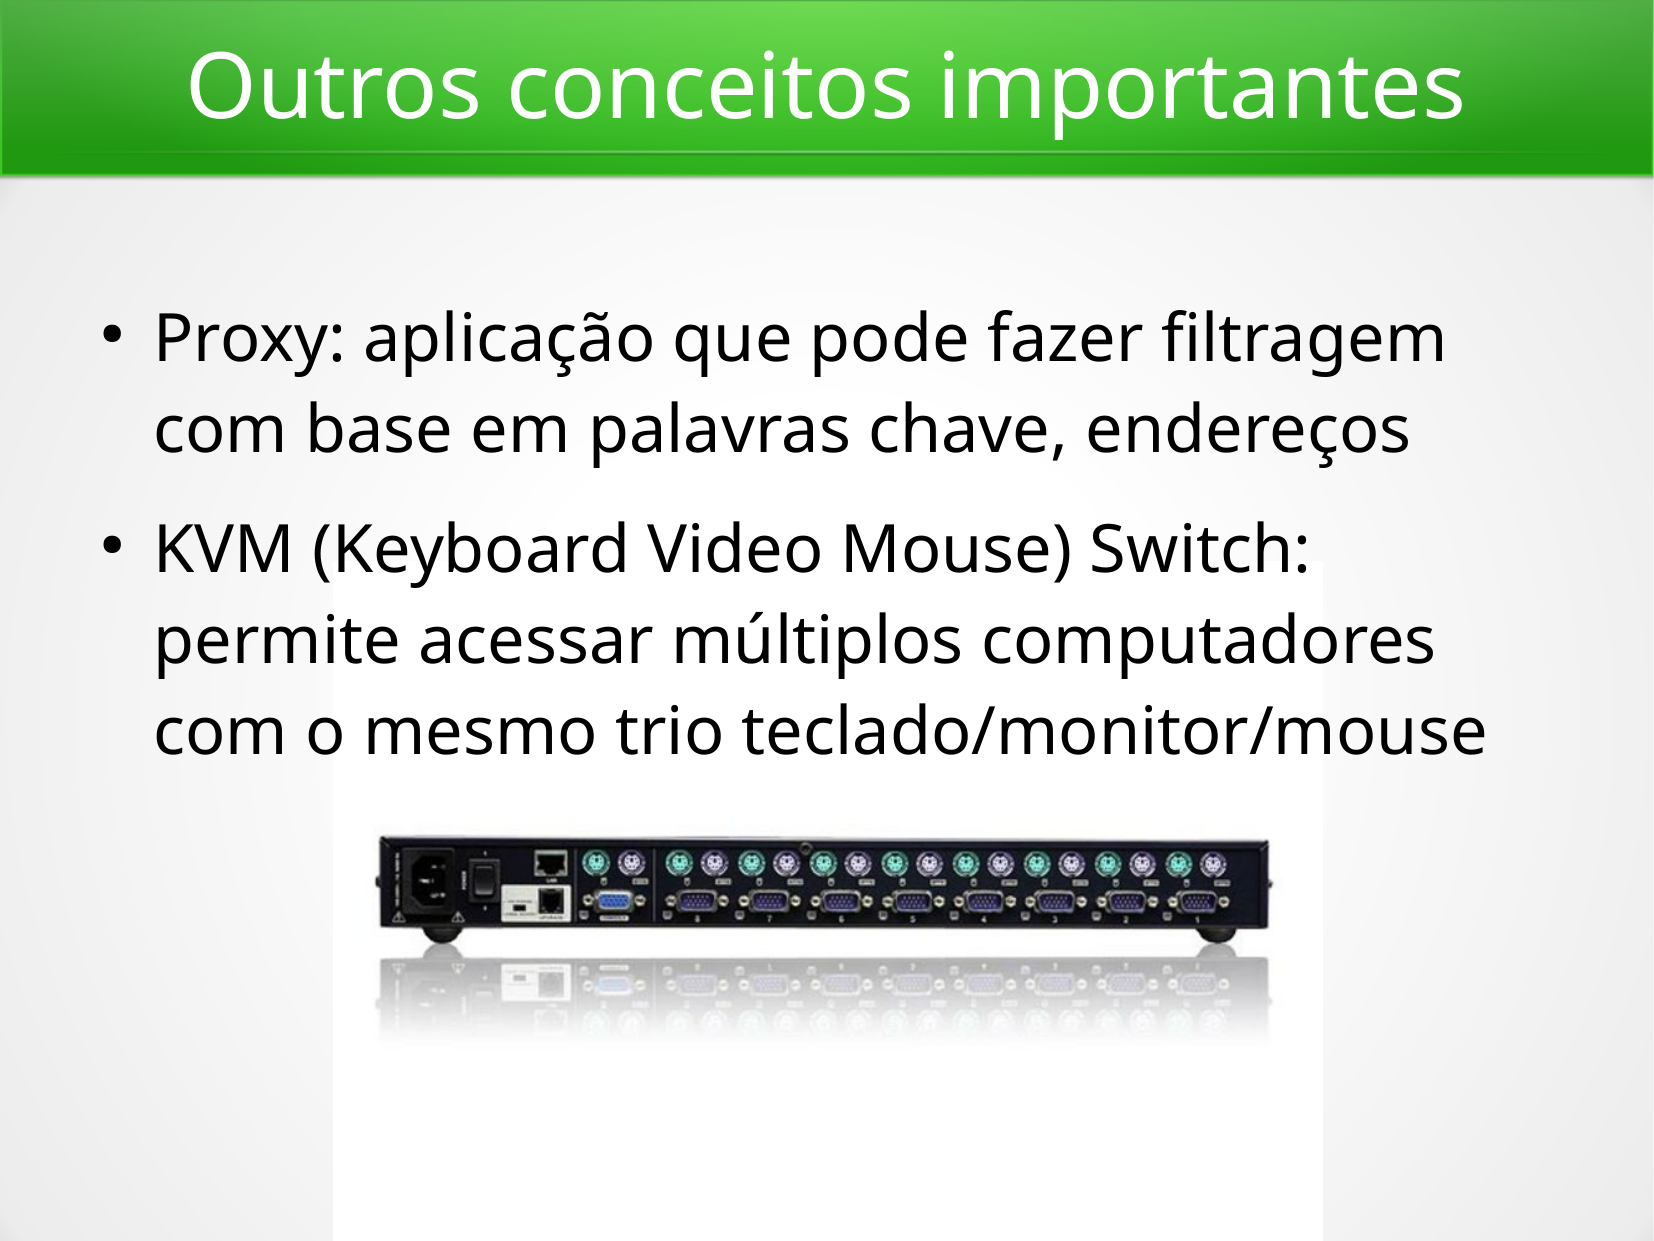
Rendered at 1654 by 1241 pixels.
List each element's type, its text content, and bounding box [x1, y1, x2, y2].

title Outros conceitos importantes [82, 11, 1571, 154]
picture [0, 0, 1654, 1241]
list Proxy: aplicação que pode fazer filtragem com base em palavras chave, endereços KVM (Keyboard Video Mouse) Switch: permite acessar múltiplos computadores com o mesmo trio teclado/monitor/mouse [82, 290, 1571, 1010]
